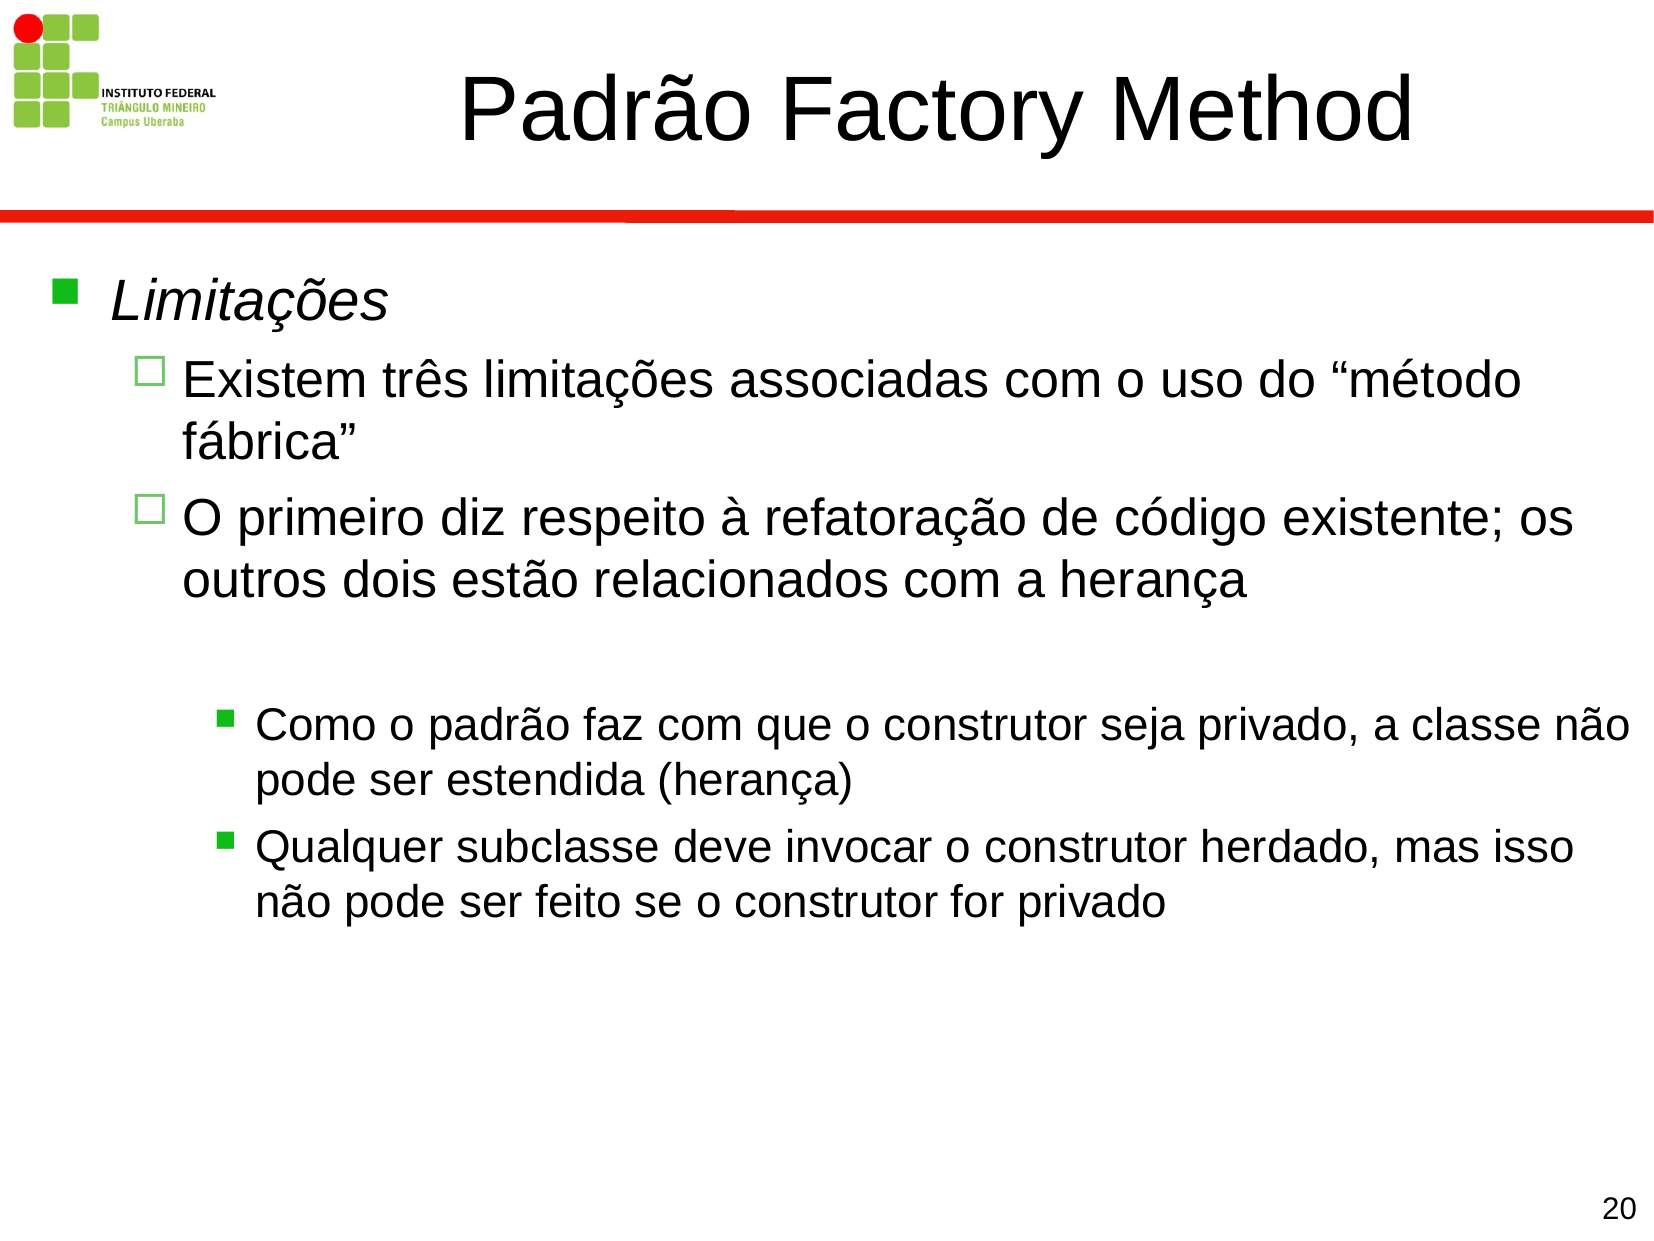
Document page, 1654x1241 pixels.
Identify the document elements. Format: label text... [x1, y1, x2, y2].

text_box Limitações Existem três limitações associadas com o uso do “método fábrica” O primeiro diz respeito à refatoração de código existente; os outros dois estão relacionados com a herança Como o padrão faz com que o construtor seja privado, a classe não pode ser estendida (herança) Qualquer subclasse deve invocar o construtor herdado, mas isso não pode ser feito se o construtor for privado [32, 253, 1654, 1205]
text_box <number> [1185, 1179, 1654, 1220]
text_box Padrão Factory Method [253, 0, 1622, 207]
picture [0, 2, 228, 139]
